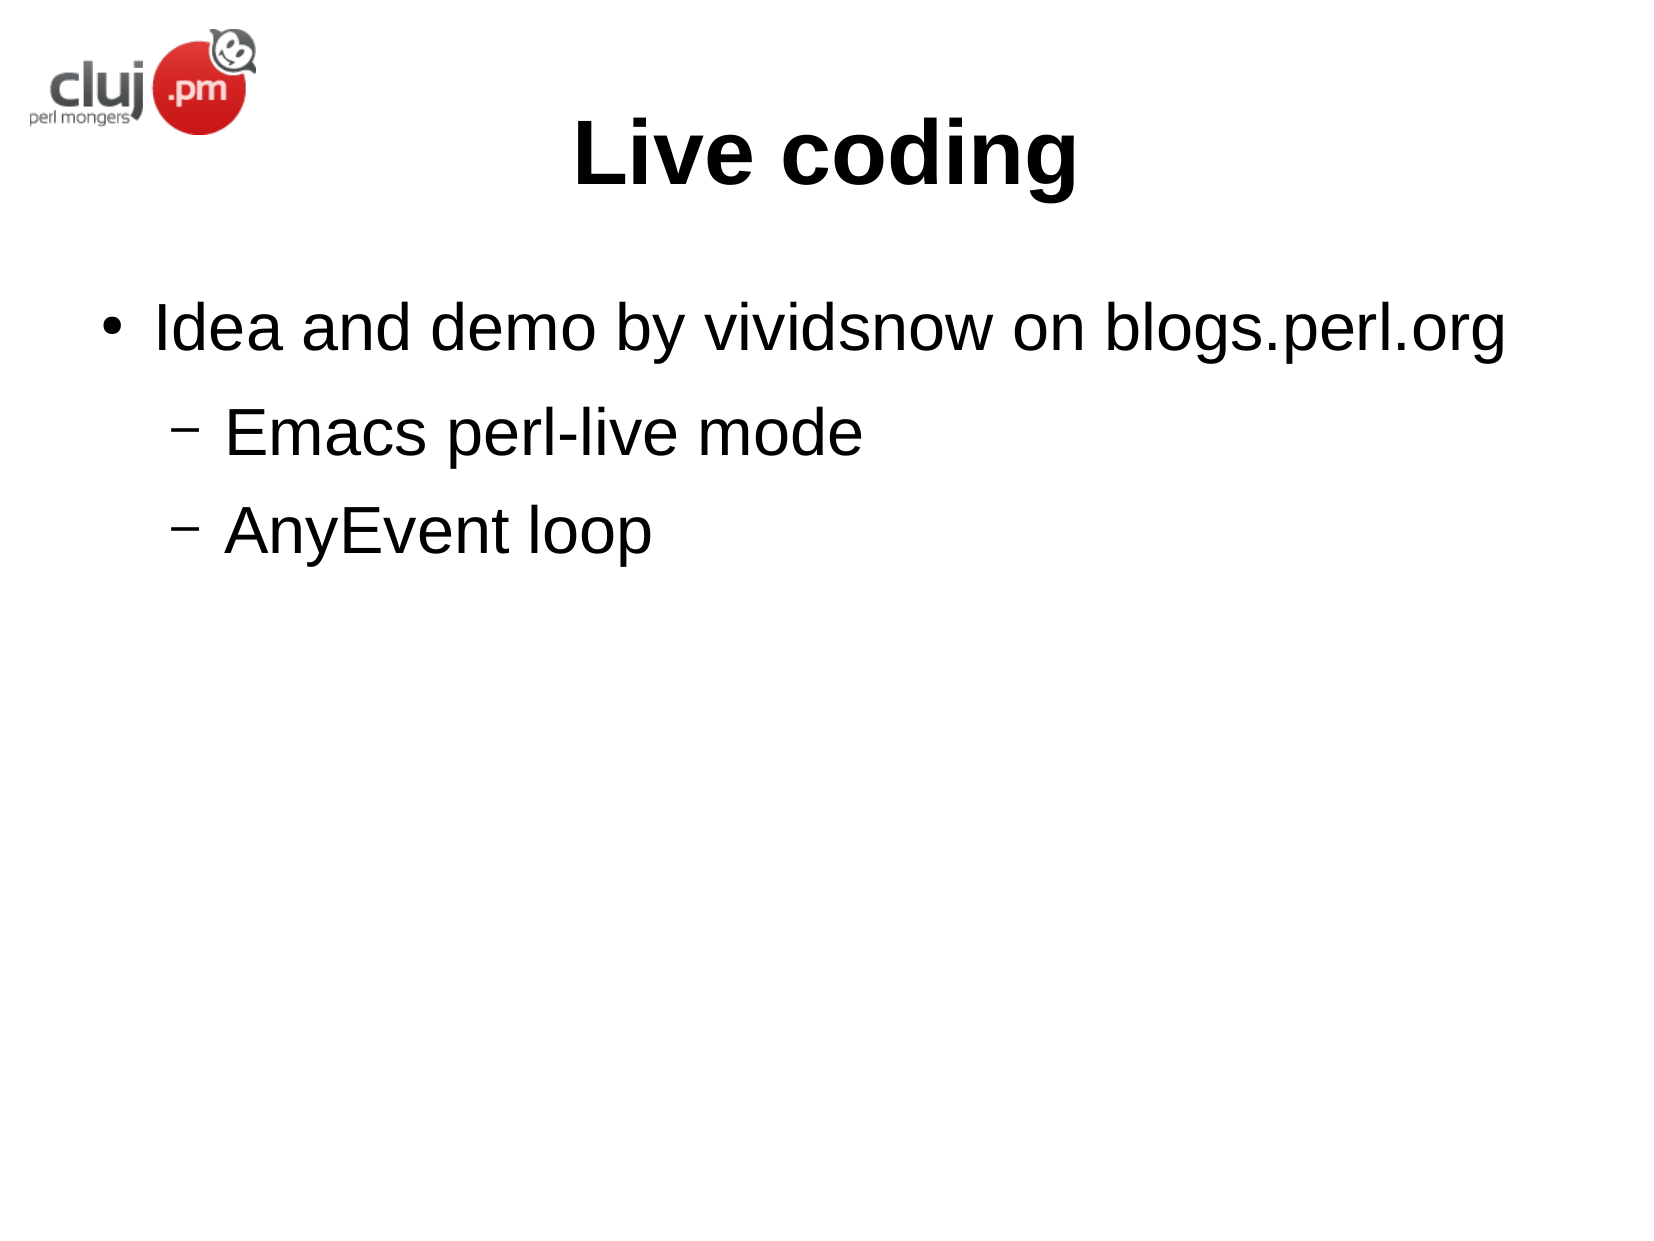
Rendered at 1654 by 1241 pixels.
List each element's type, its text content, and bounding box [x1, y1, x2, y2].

list Idea and demo by vividsnow on blogs.perl.org Emacs perl-live mode AnyEvent loop [82, 290, 1538, 1171]
title Live coding [82, 49, 1571, 257]
picture [30, 29, 256, 135]
